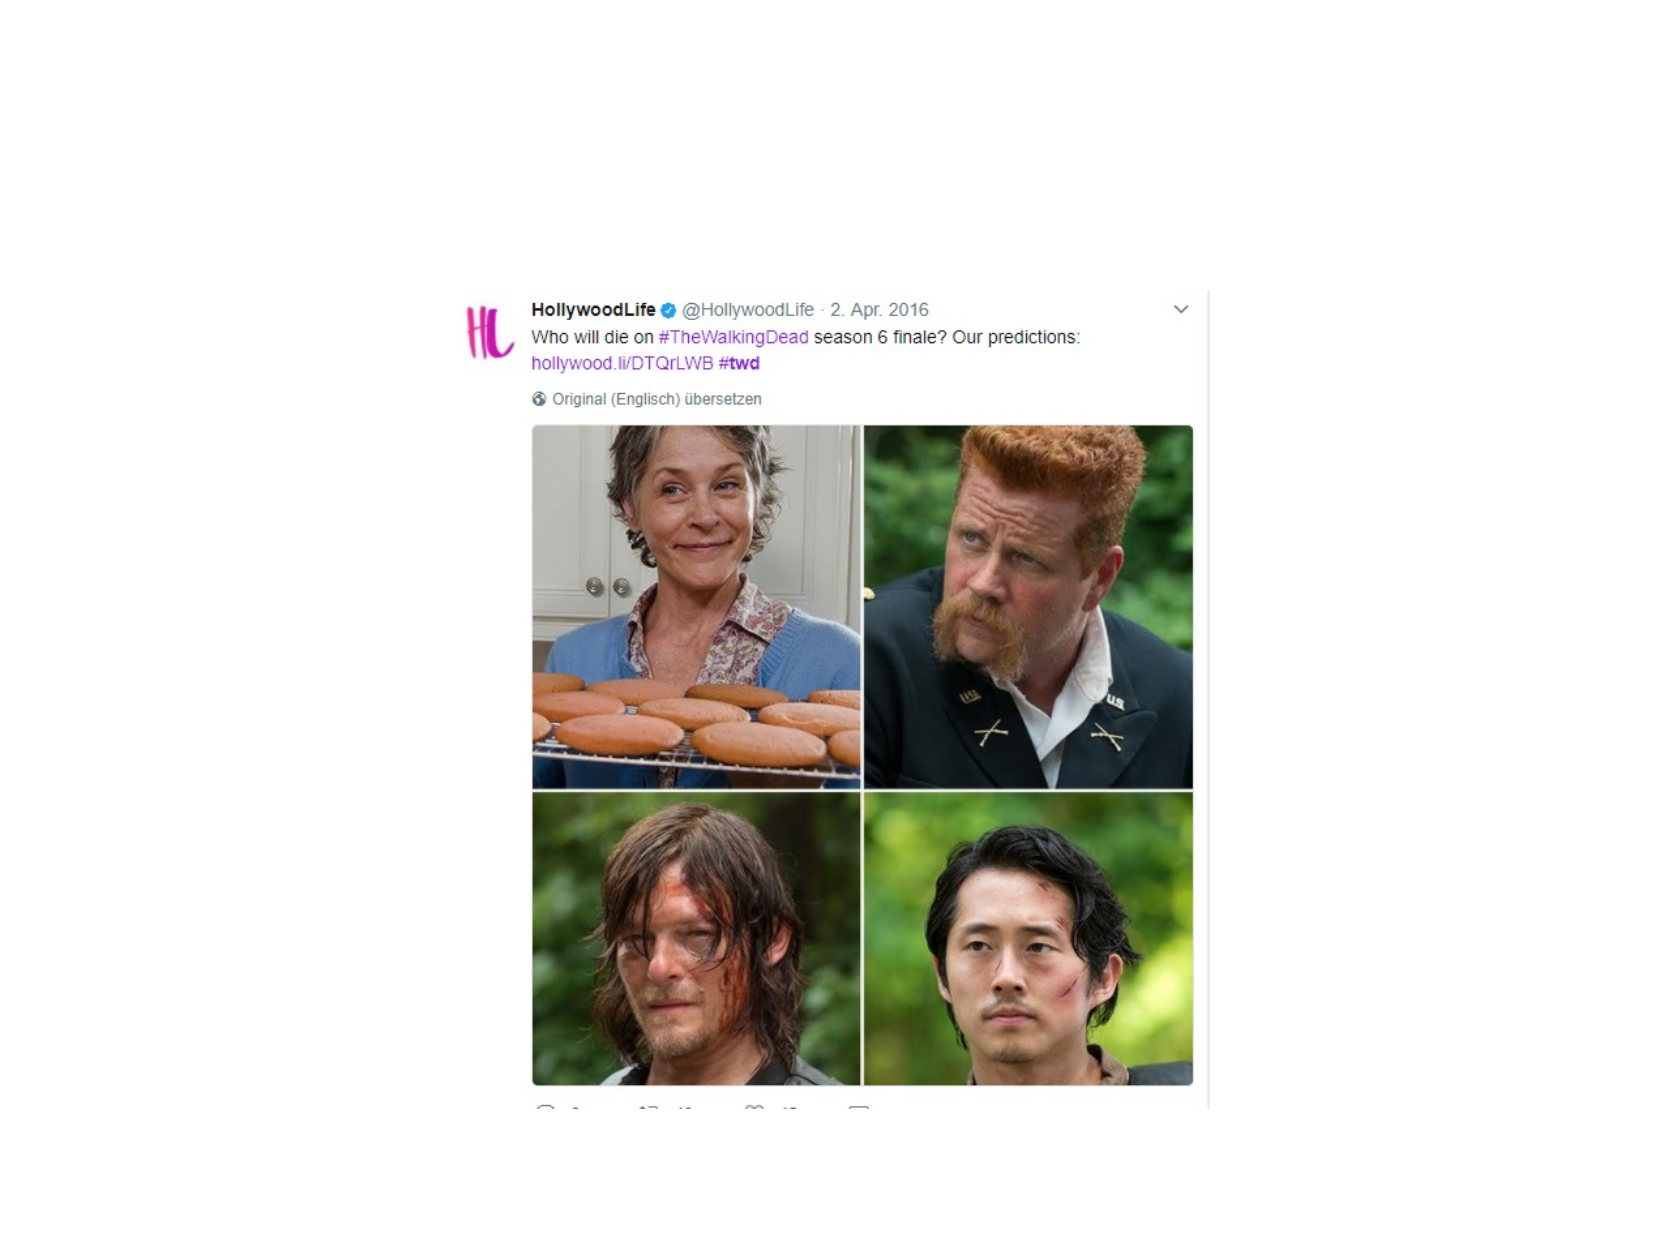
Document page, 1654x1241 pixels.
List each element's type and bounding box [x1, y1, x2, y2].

picture [444, 290, 1210, 1109]
